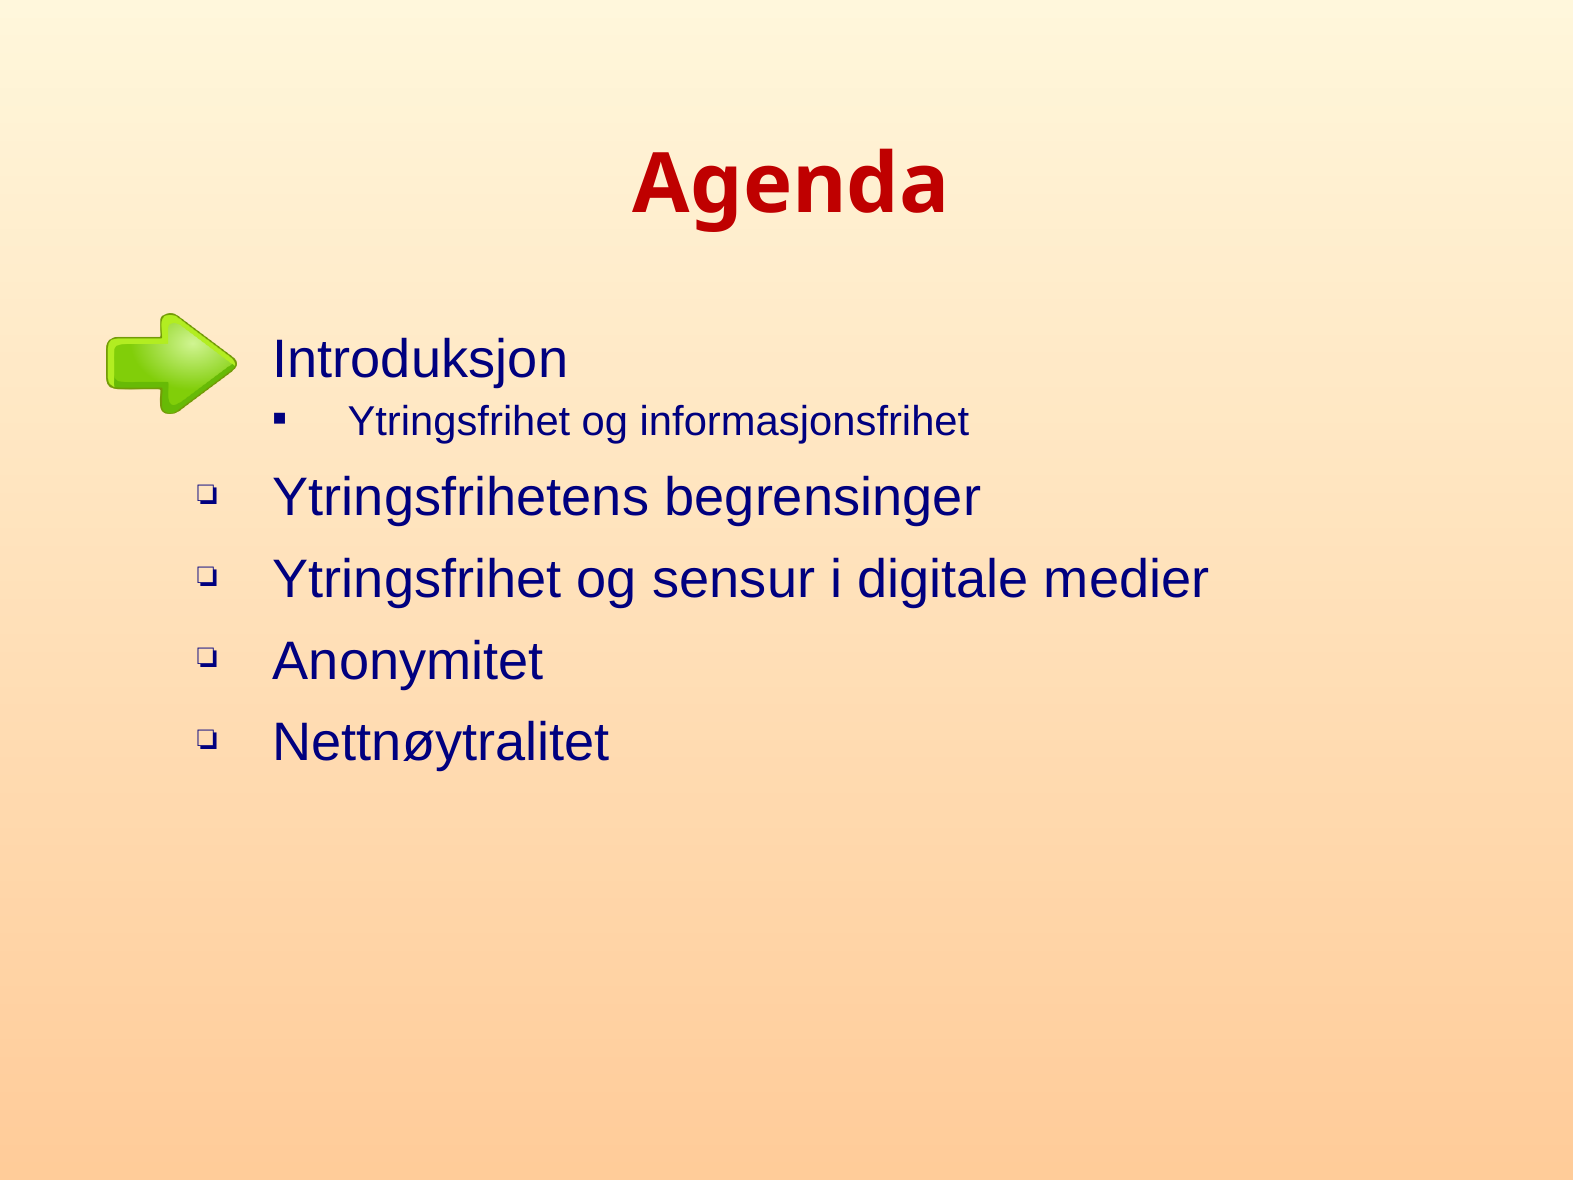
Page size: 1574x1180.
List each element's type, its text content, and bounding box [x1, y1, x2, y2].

list Introduksjon Ytringsfrihet og informasjonsfrihet Ytringsfrihetens begrensinger Ytringsfrihet og sensur i digitale medier Anonymitet Nettnøytralitet [197, 334, 1574, 1169]
picture [106, 313, 237, 414]
title Agenda [39, 54, 1543, 309]
